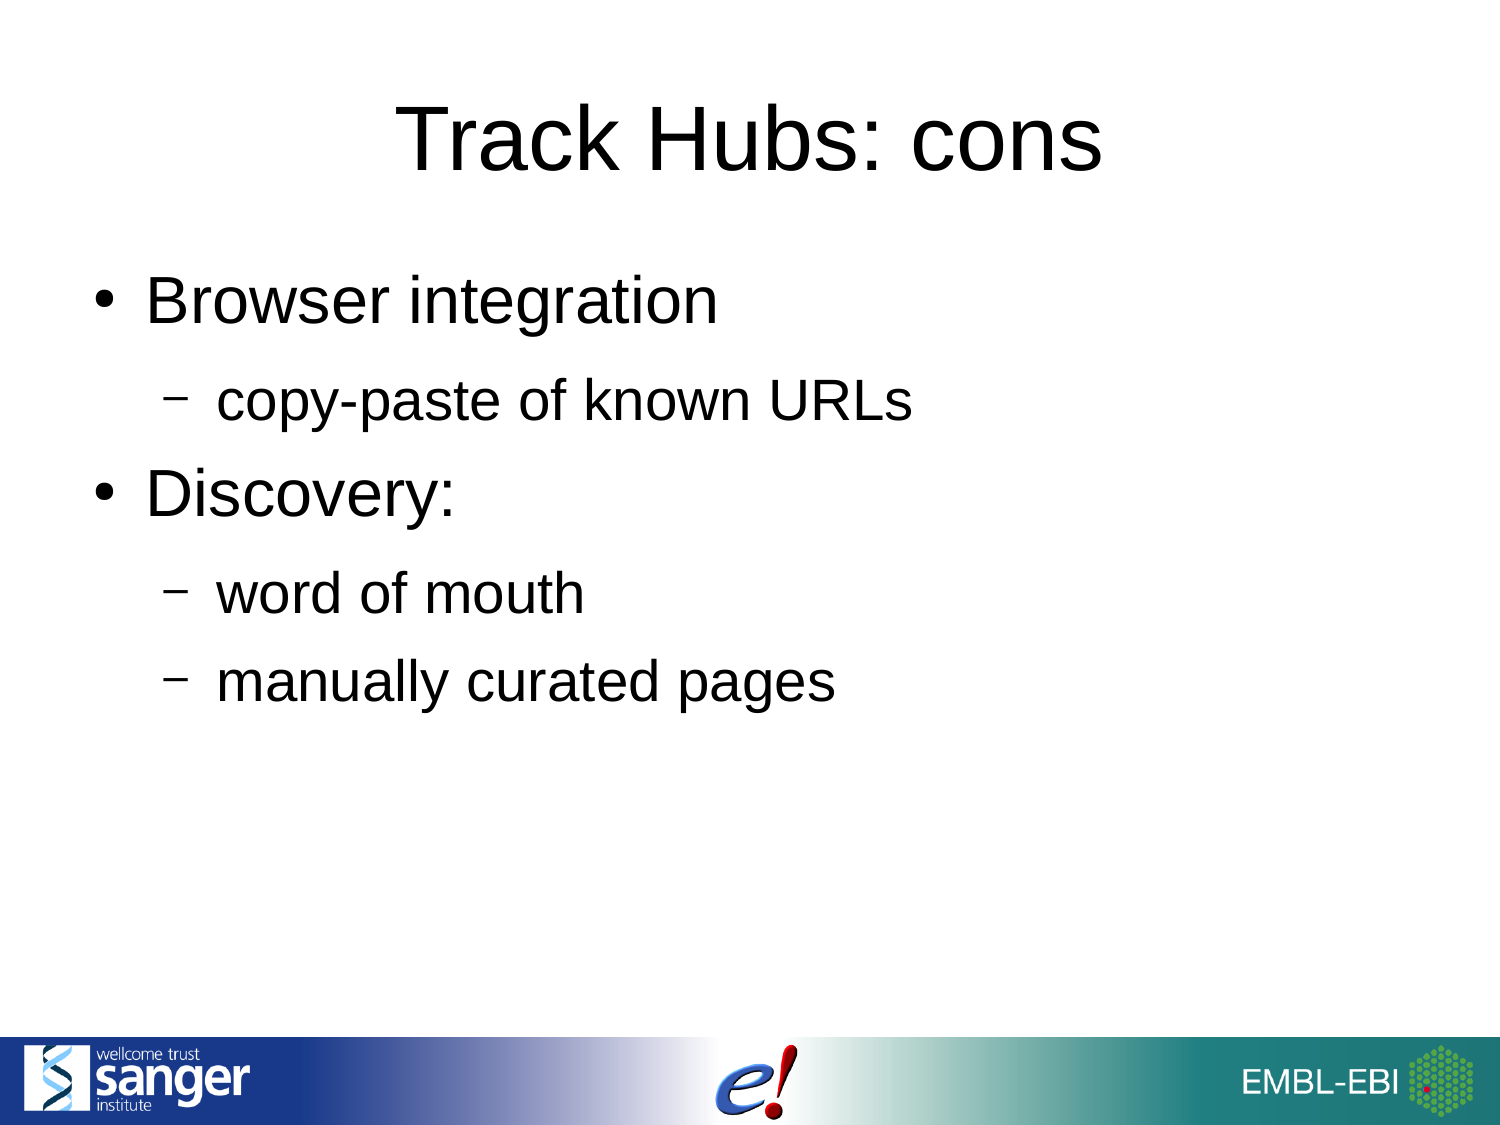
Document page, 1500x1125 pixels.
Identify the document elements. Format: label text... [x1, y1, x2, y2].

list Browser integration copy-paste of known URLs Discovery: word of mouth manually curated pages [75, 263, 1395, 916]
picture [0, 1037, 1500, 1125]
title Track Hubs: cons [75, 44, 1425, 233]
